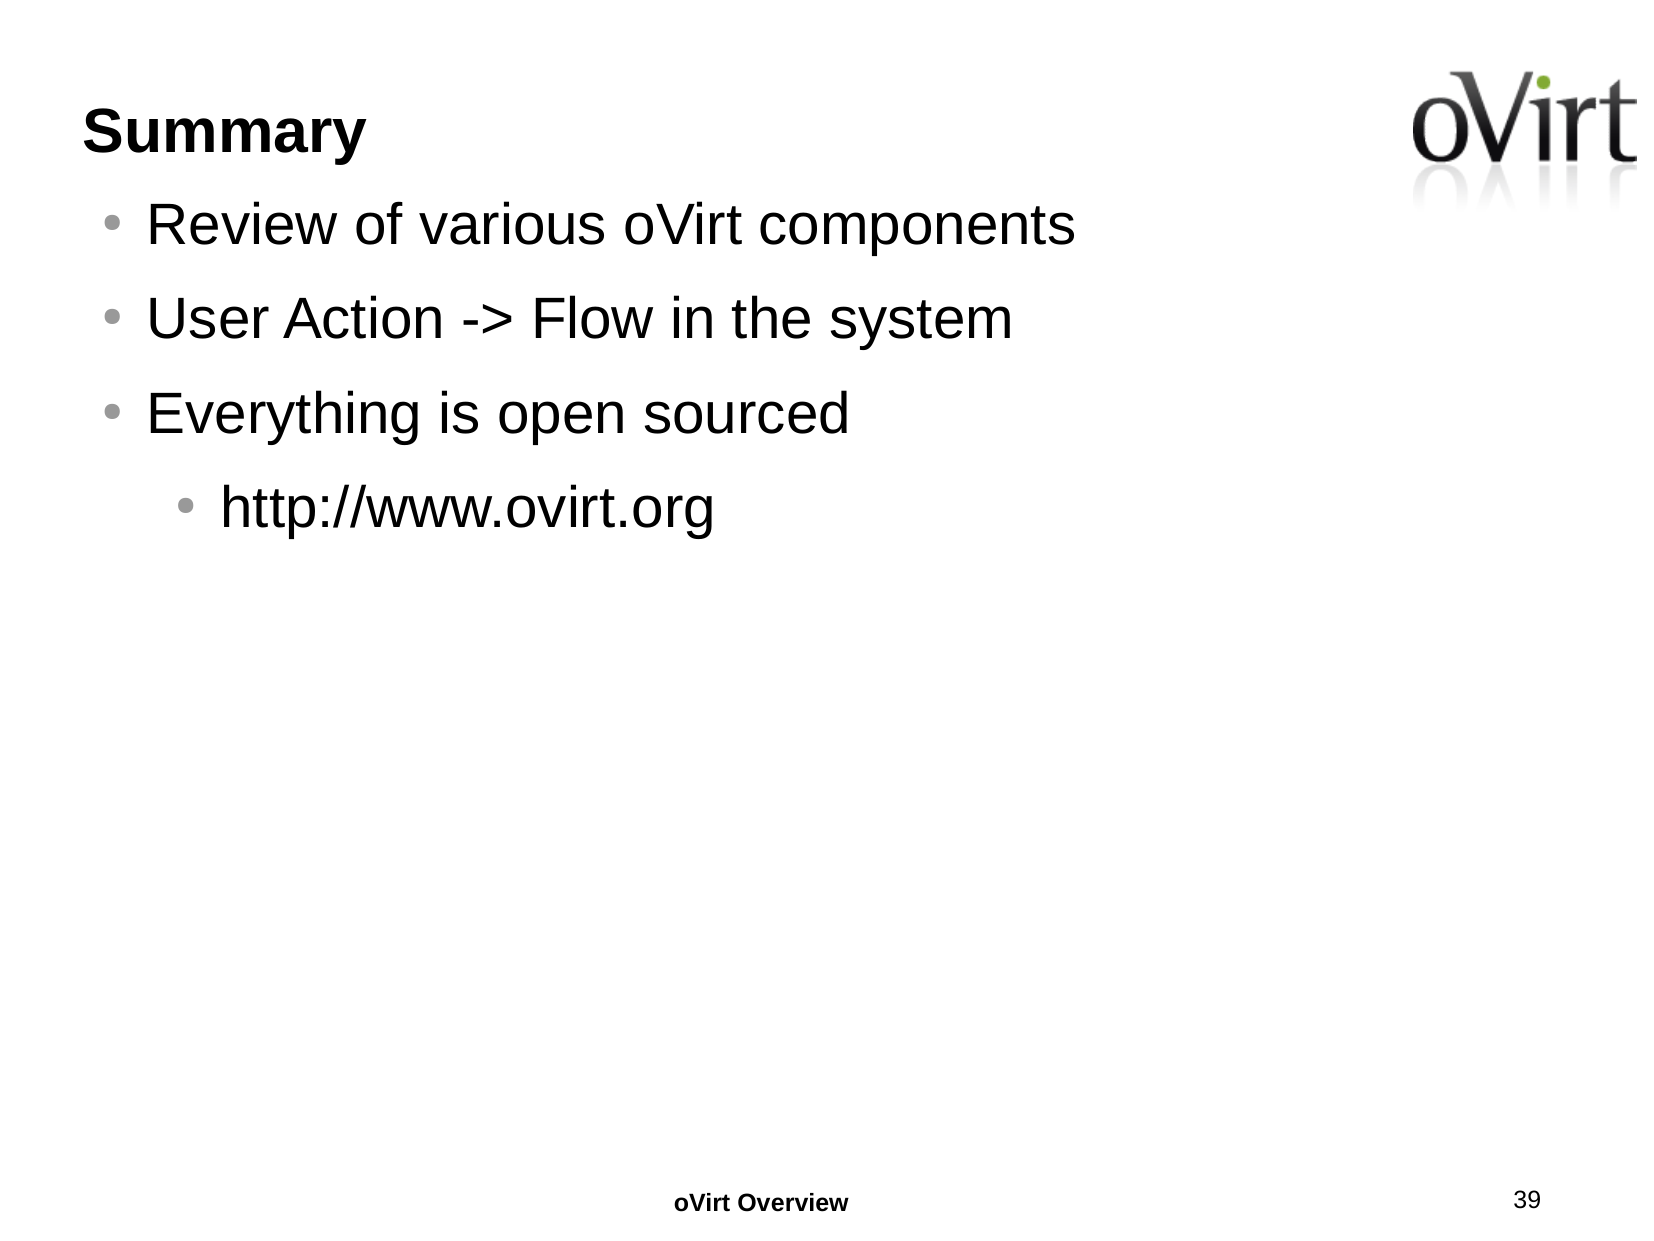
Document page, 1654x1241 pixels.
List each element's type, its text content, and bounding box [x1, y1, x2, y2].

list Review of various oVirt components User Action -> Flow in the system Everything is open sourced http://www.ovirt.org [86, 191, 1576, 986]
picture [1571, 63, 1637, 212]
title Summary [82, 37, 1571, 226]
